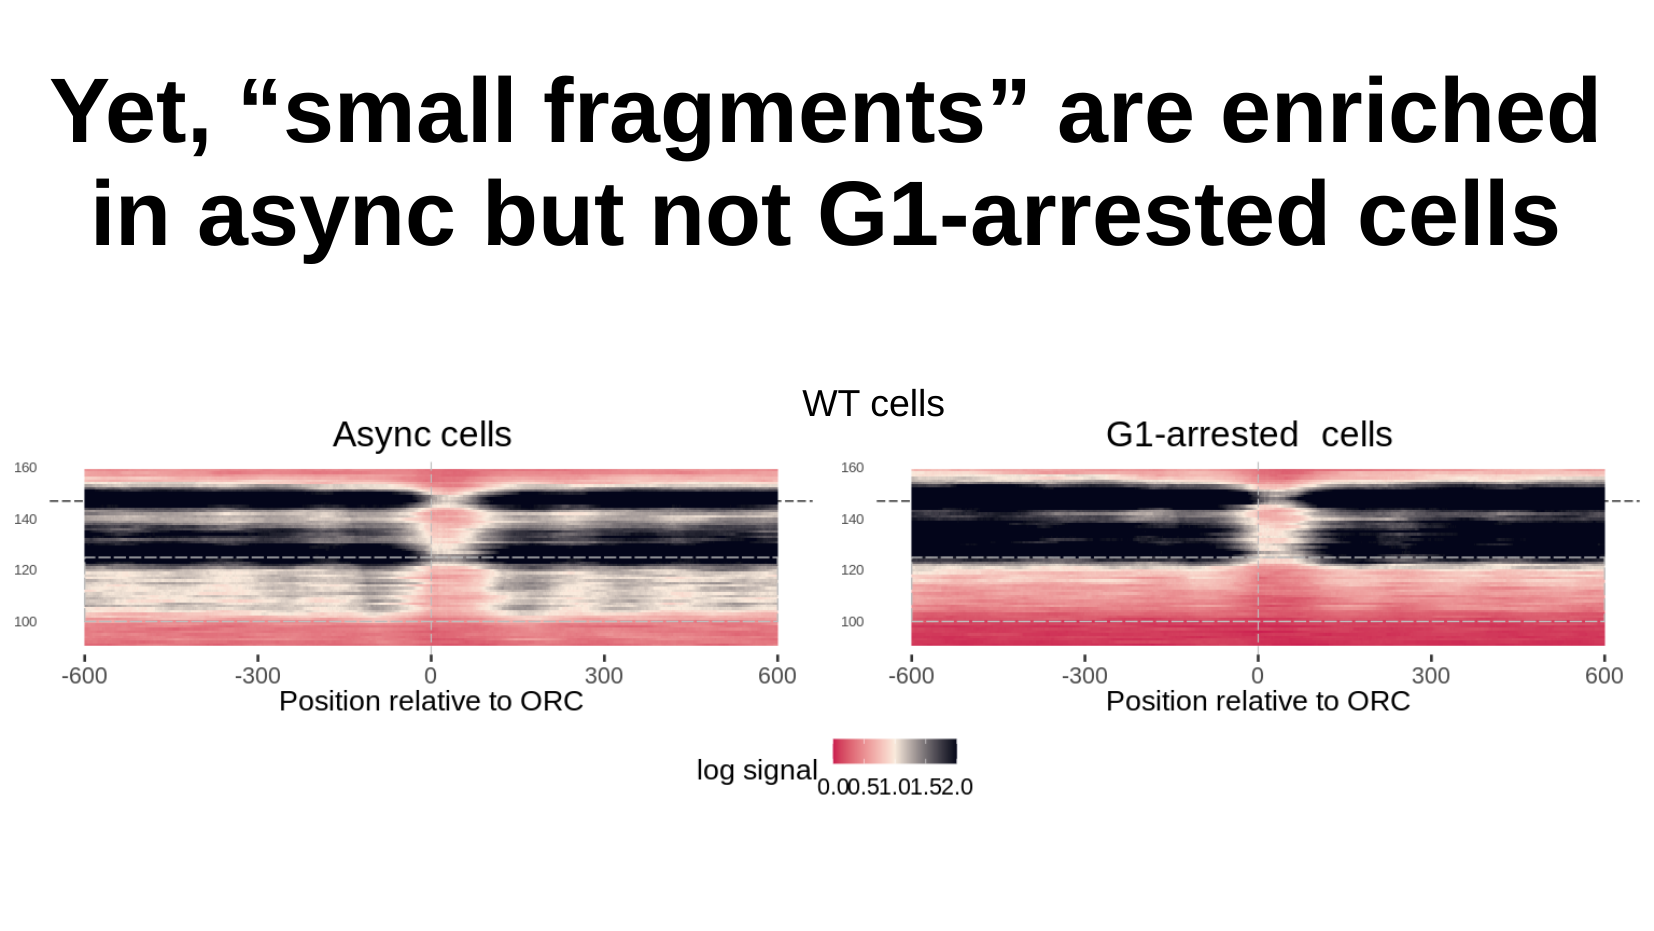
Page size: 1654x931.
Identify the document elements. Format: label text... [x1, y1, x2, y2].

title Yet, “small fragments” are enriched in async but not G1-arrested cells [0, 8, 1654, 316]
picture [0, 400, 1654, 814]
text_box WT cells [787, 375, 961, 432]
